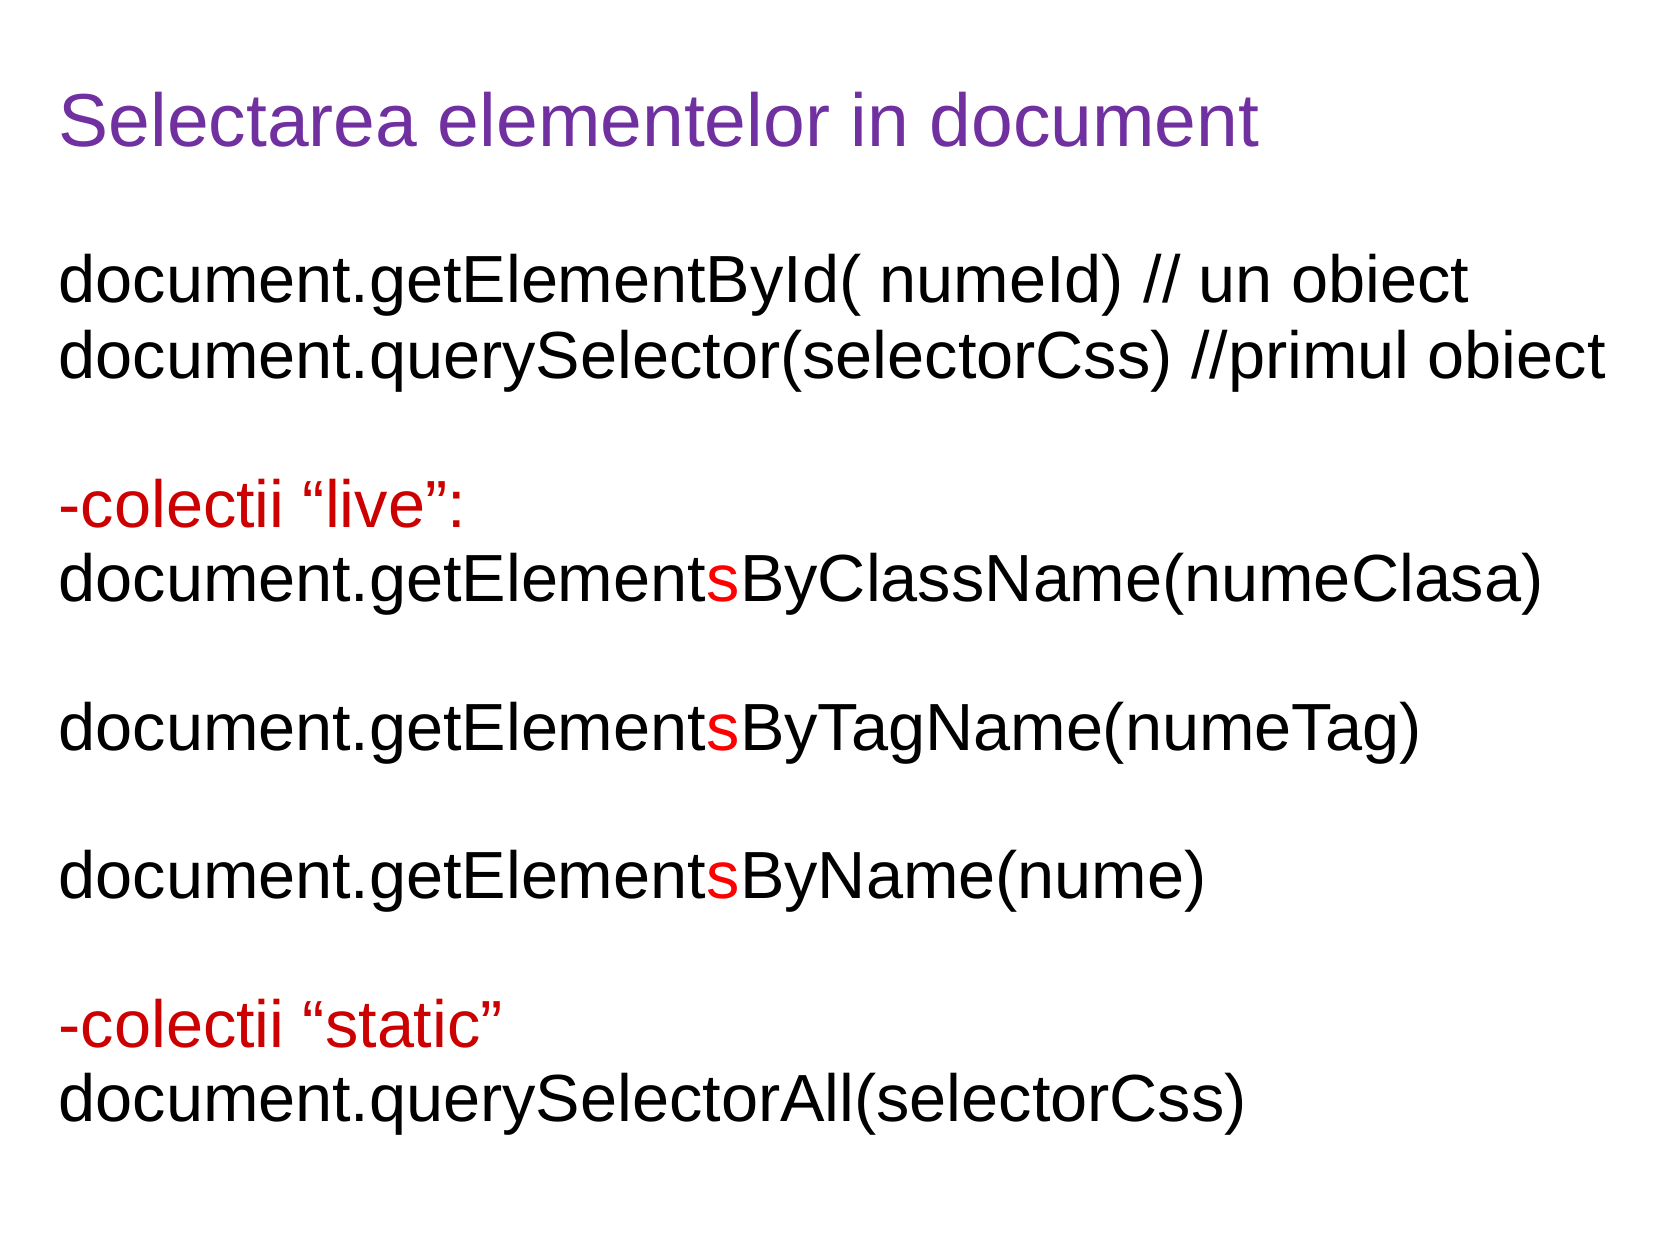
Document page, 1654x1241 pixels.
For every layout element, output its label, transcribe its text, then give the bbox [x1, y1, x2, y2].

text_box Selectarea elementelor in document document.getElementById( numeId) // un obiect document.querySelector(selectorCss) //primul obiect -colectii “live”: document.getElementsByClassName(numeClasa) document.getElementsByTagName(numeTag) document.getElementsByName(nume) -colectii “static” document.querySelectorAll(selectorCss) [43, 85, 1652, 1195]
